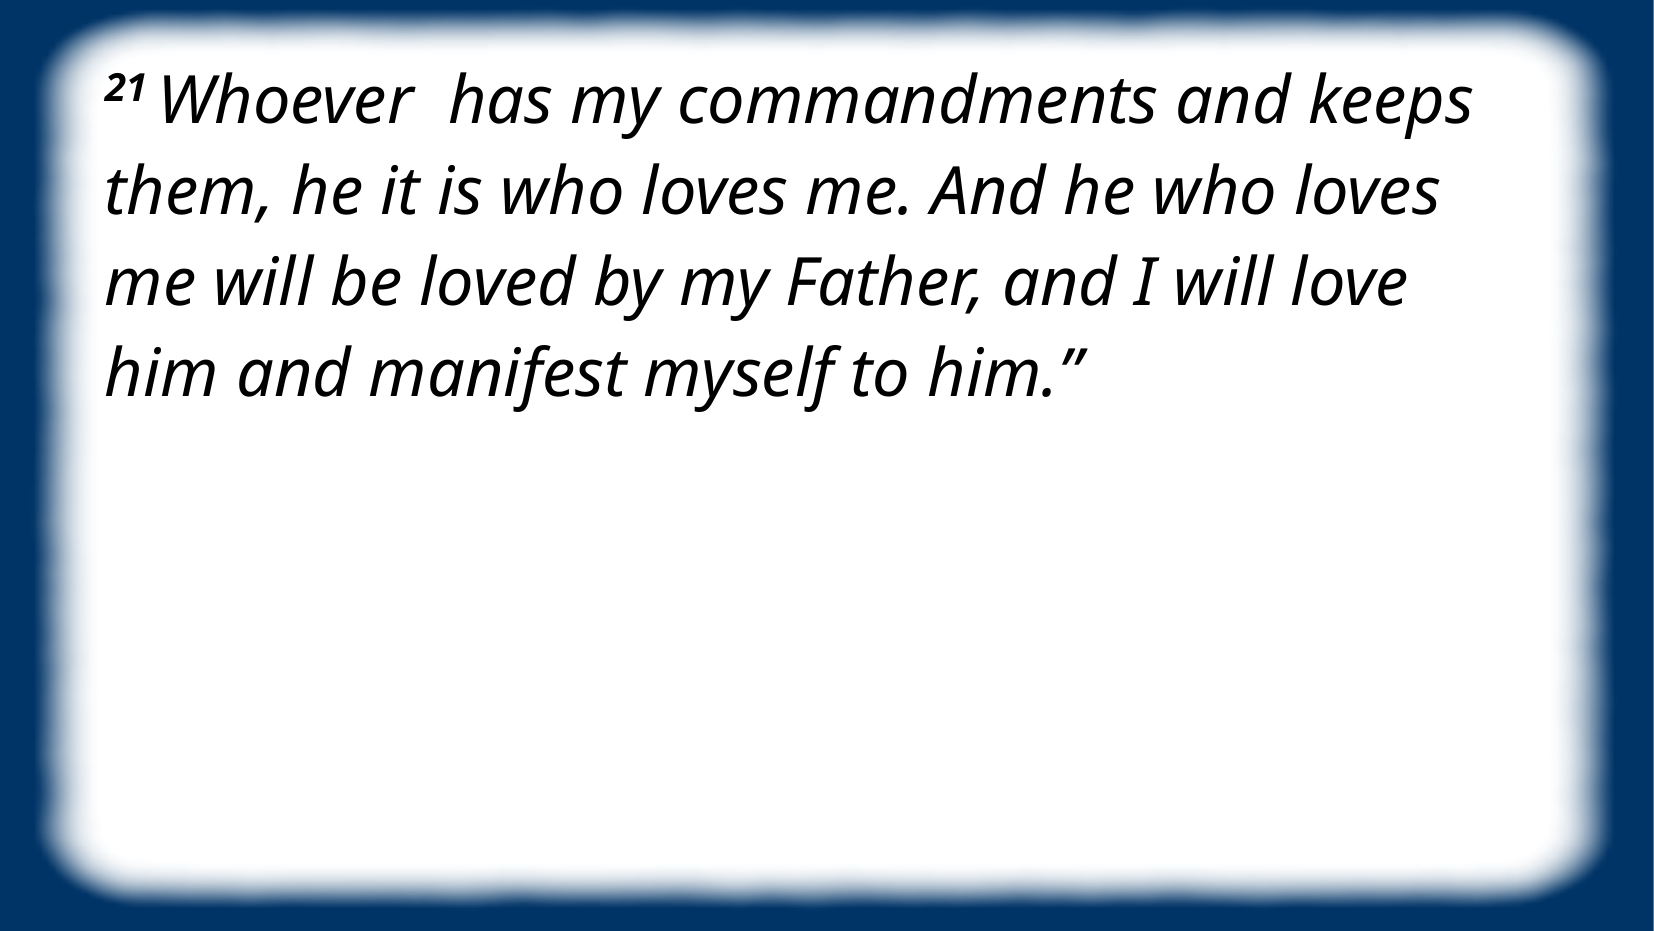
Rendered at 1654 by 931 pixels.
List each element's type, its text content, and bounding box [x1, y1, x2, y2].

picture [0, 0, 1654, 931]
text_box 21 Whoever has my commandments and keeps them, he it is who loves me. And he who loves me will be loved by my Father, and I will love him and manifest myself to him.” [90, 45, 1546, 415]
